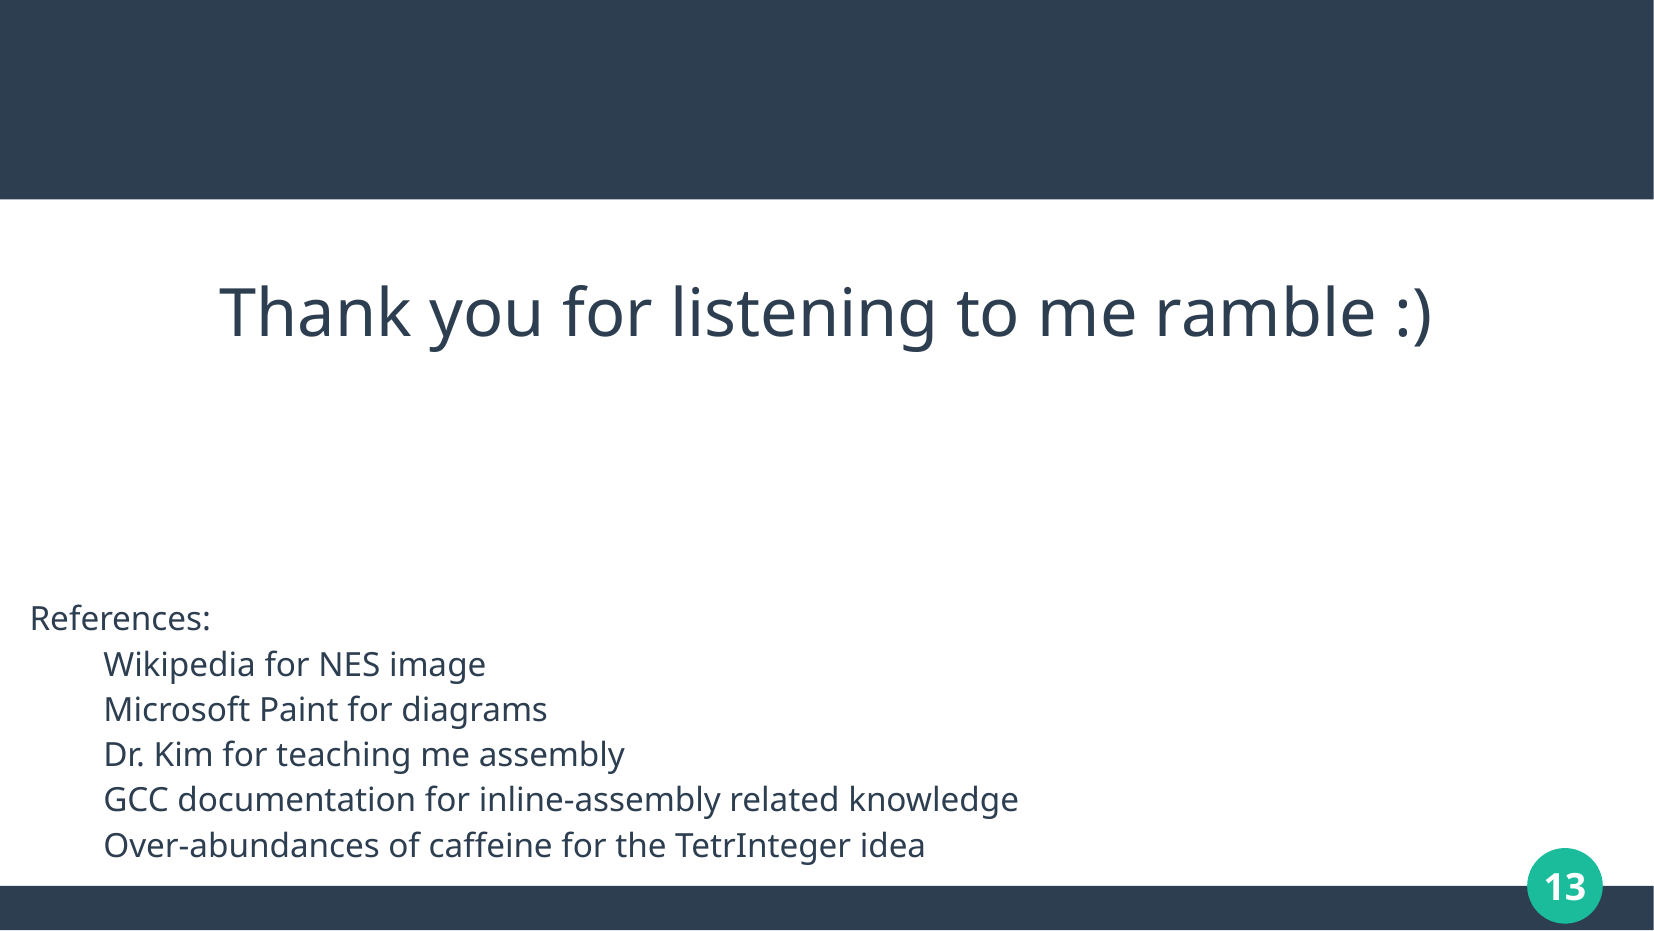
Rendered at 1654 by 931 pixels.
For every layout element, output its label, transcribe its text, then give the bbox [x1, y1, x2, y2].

subtitle Thank you for listening to me ramble :) [59, 37, 1595, 584]
text_box References: Wikipedia for NES image Microsoft Paint for diagrams Dr. Kim for teaching me assembly GCC documentation for inline-assembly related knowledge Over-abundances of caffeine for the TetrInteger idea [29, 560, 1565, 902]
